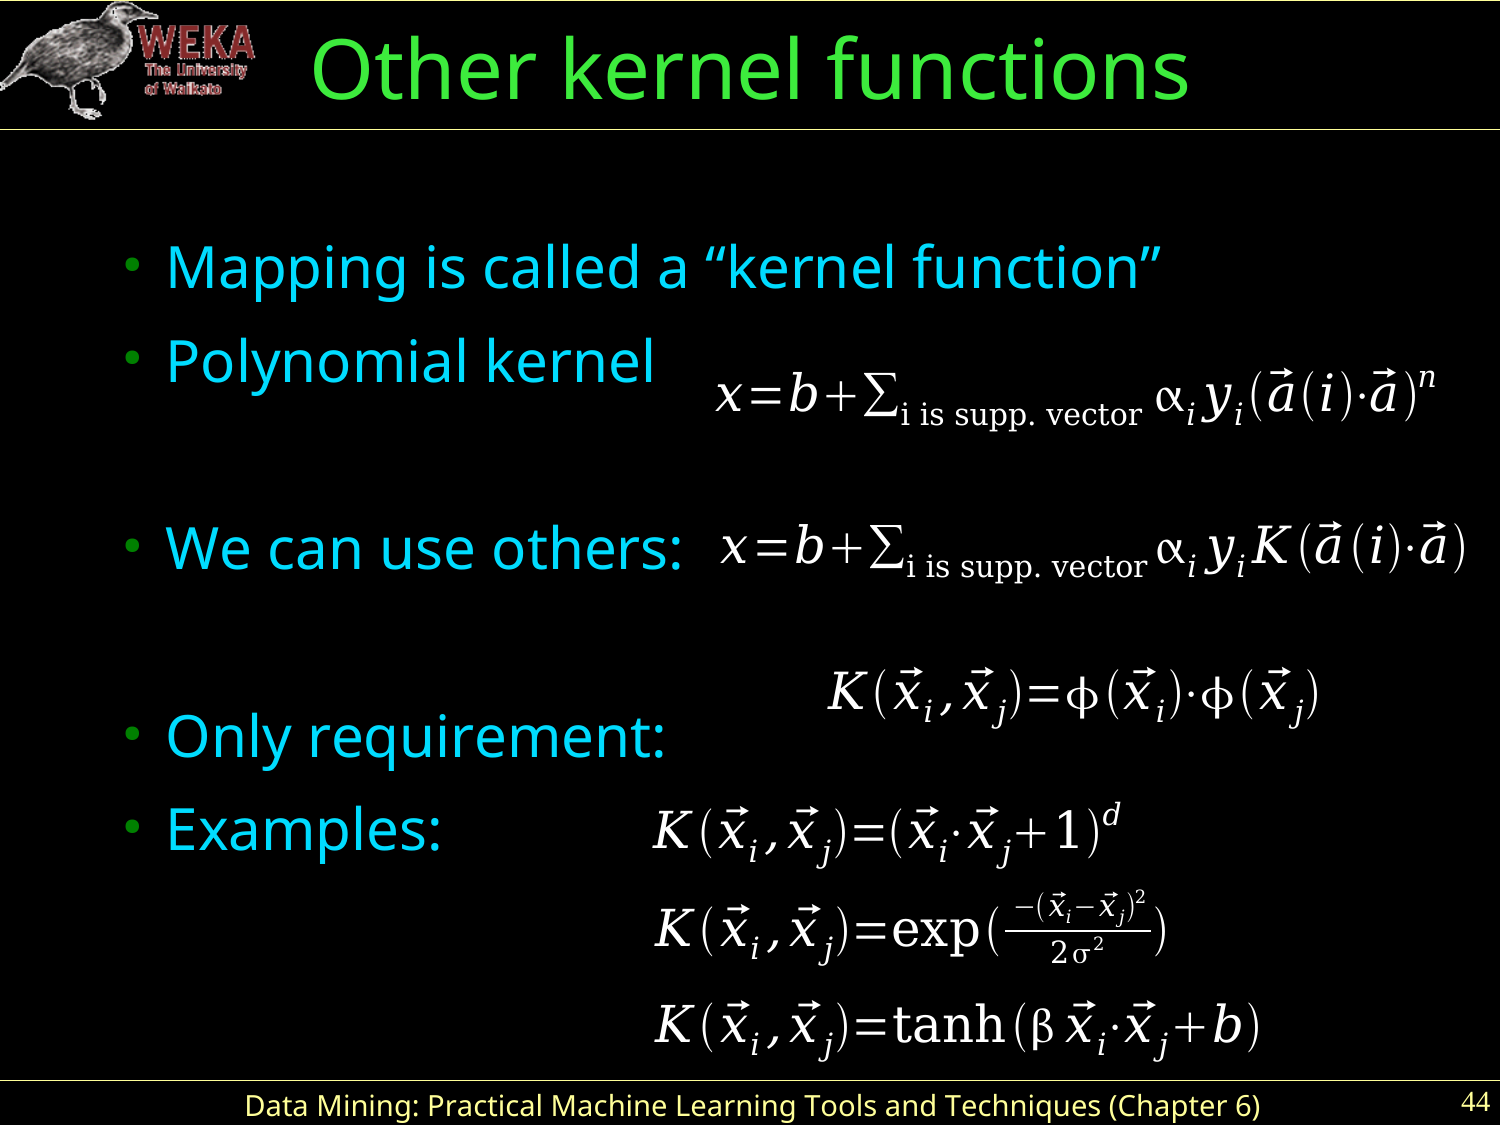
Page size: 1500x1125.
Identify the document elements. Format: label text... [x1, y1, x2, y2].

chart [713, 516, 1474, 585]
chart [708, 359, 1443, 432]
list Mapping is called a “kernel function” Polynomial kernel We can use others: Only requirement: Examples: [108, 218, 1346, 894]
chart [649, 885, 1176, 974]
chart [649, 995, 1268, 1063]
chart [647, 797, 1127, 869]
title Other kernel functions [295, 0, 1500, 148]
chart [822, 662, 1327, 731]
picture [0, 1, 266, 129]
